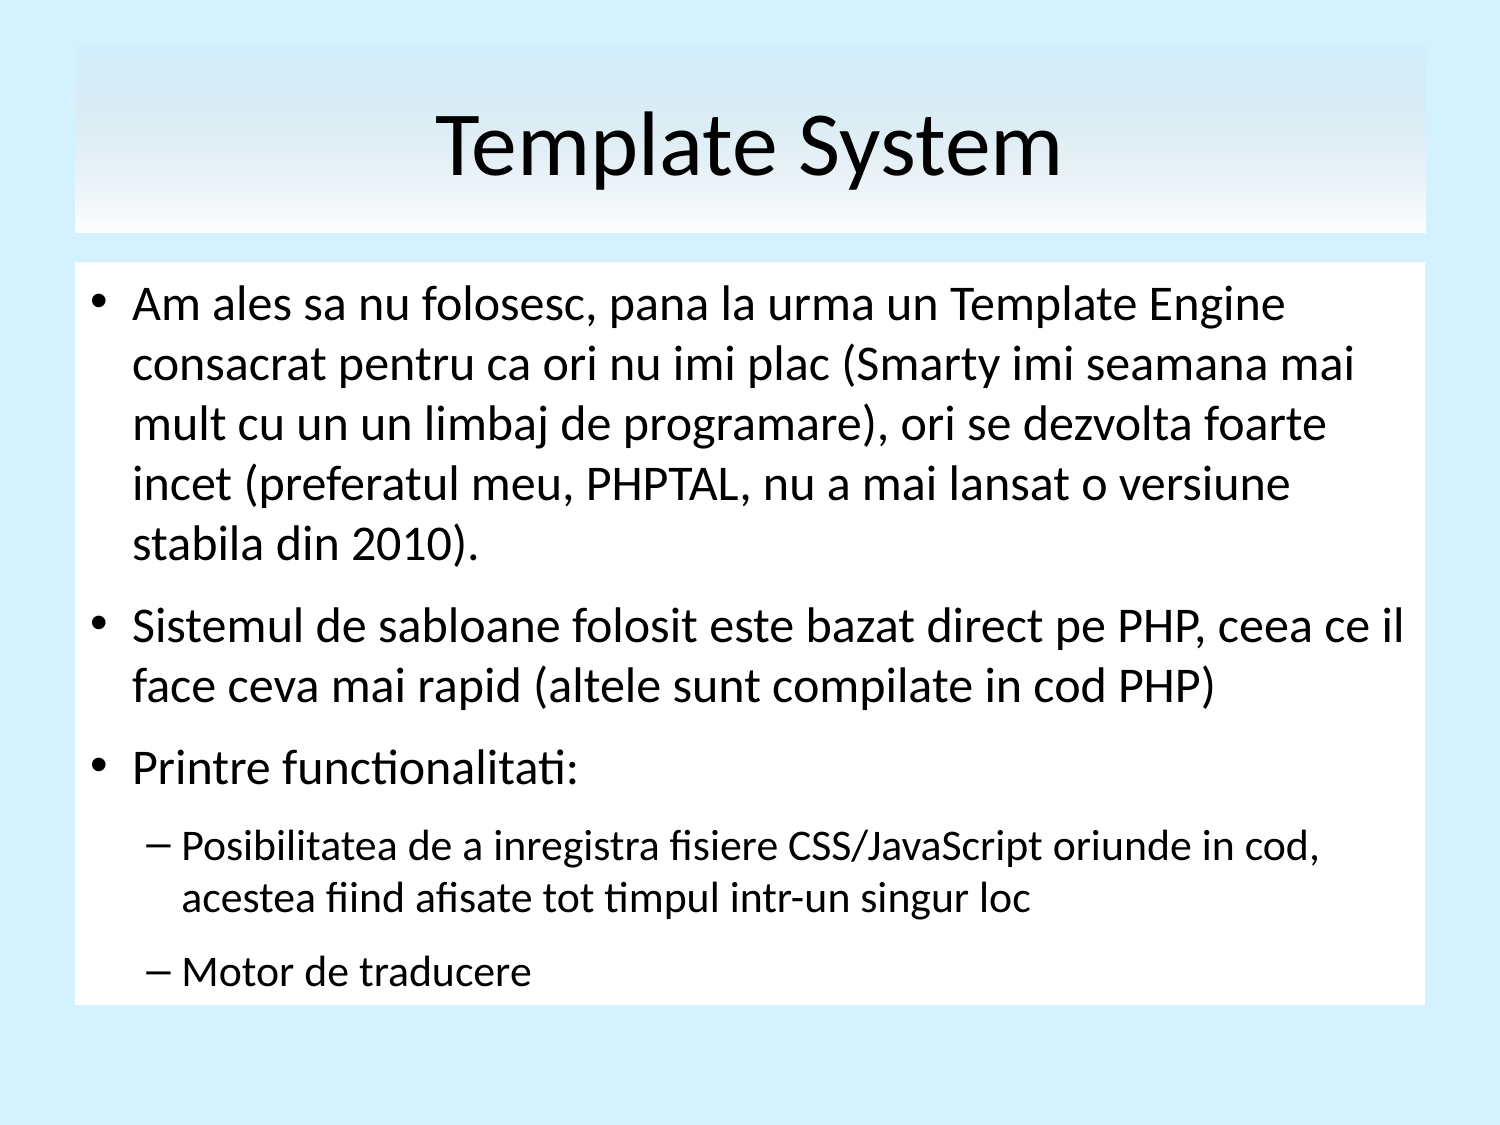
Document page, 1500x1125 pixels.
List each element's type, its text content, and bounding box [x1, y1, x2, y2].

title Template System [75, 45, 1425, 233]
list Am ales sa nu folosesc, pana la urma un Template Engine consacrat pentru ca ori nu imi plac (Smarty imi seamana mai mult cu un un limbaj de programare), ori se dezvolta foarte incet (preferatul meu, PHPTAL, nu a mai lansat o versiune stabila din 2010). Sistemul de sabloane folosit este bazat direct pe PHP, ceea ce il face ceva mai rapid (altele sunt compilate in cod PHP) Printre functionalitati: Posibilitatea de a inregistra fisiere CSS/JavaScript oriunde in cod, acestea fiind afisate tot timpul intr-un singur loc Motor de traducere [75, 262, 1425, 1005]
